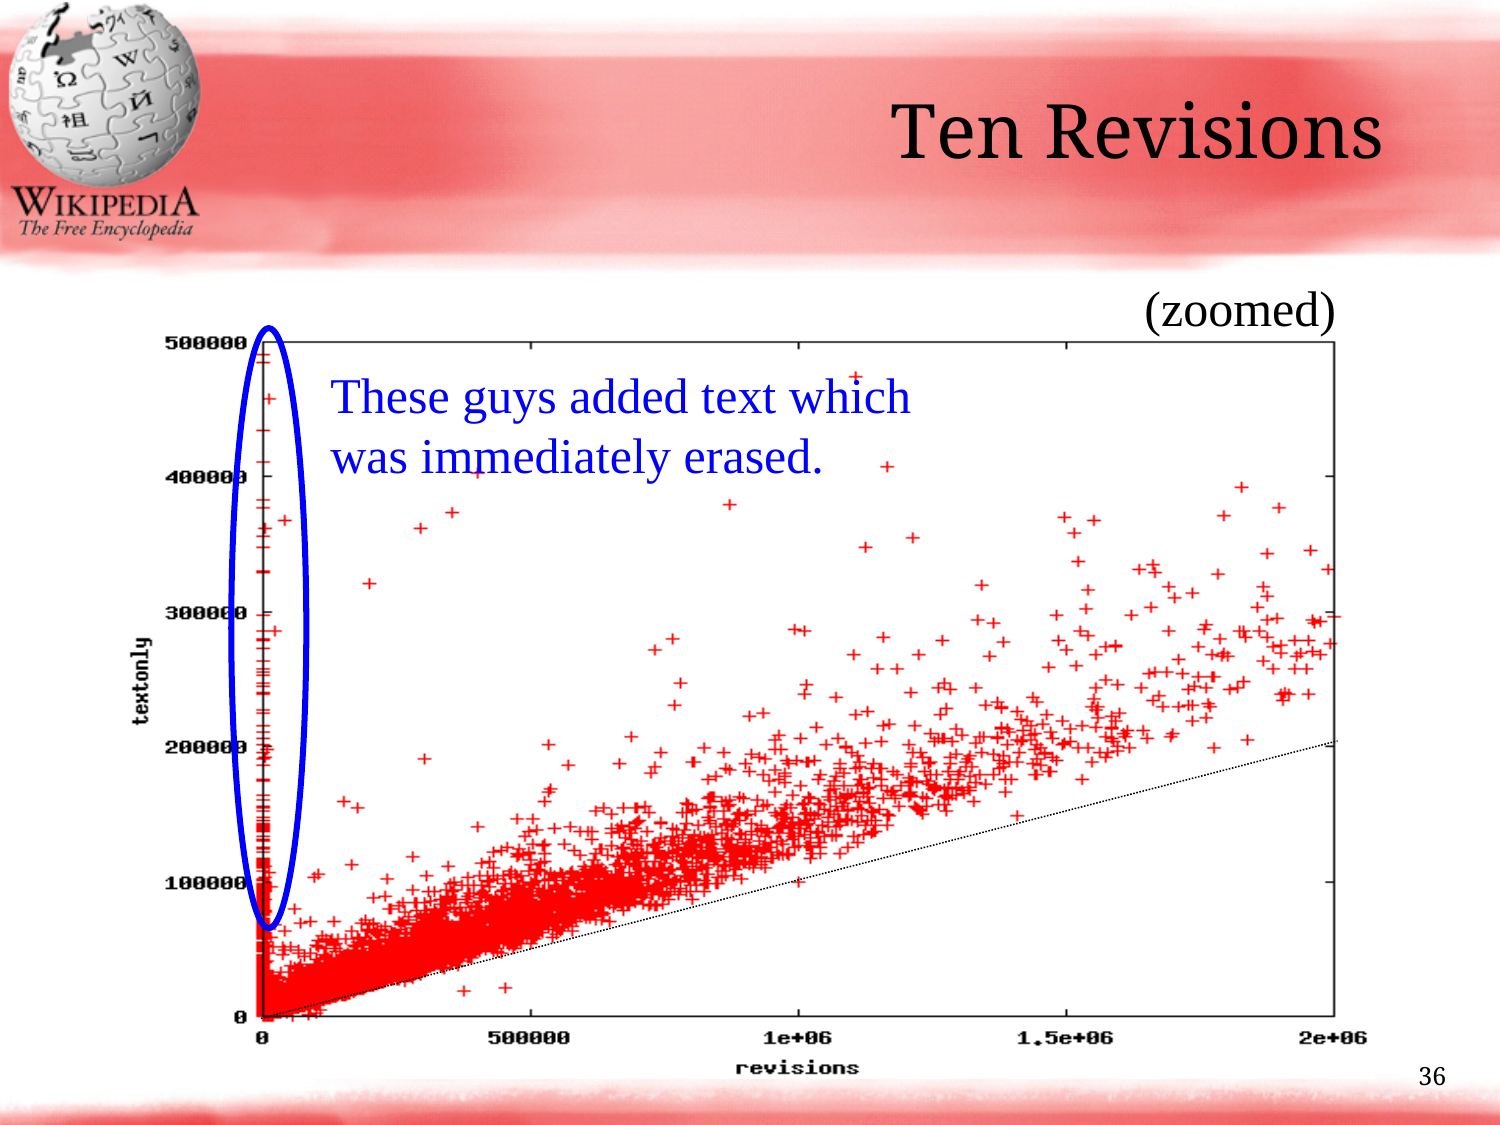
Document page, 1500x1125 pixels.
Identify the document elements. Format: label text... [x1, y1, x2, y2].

text_box (zoomed)‏ [1129, 268, 1355, 342]
title Ten Revisions [112, 37, 1385, 223]
picture [0, 0, 1500, 1125]
text_box These guys added text which was immediately erased. [315, 356, 1007, 487]
